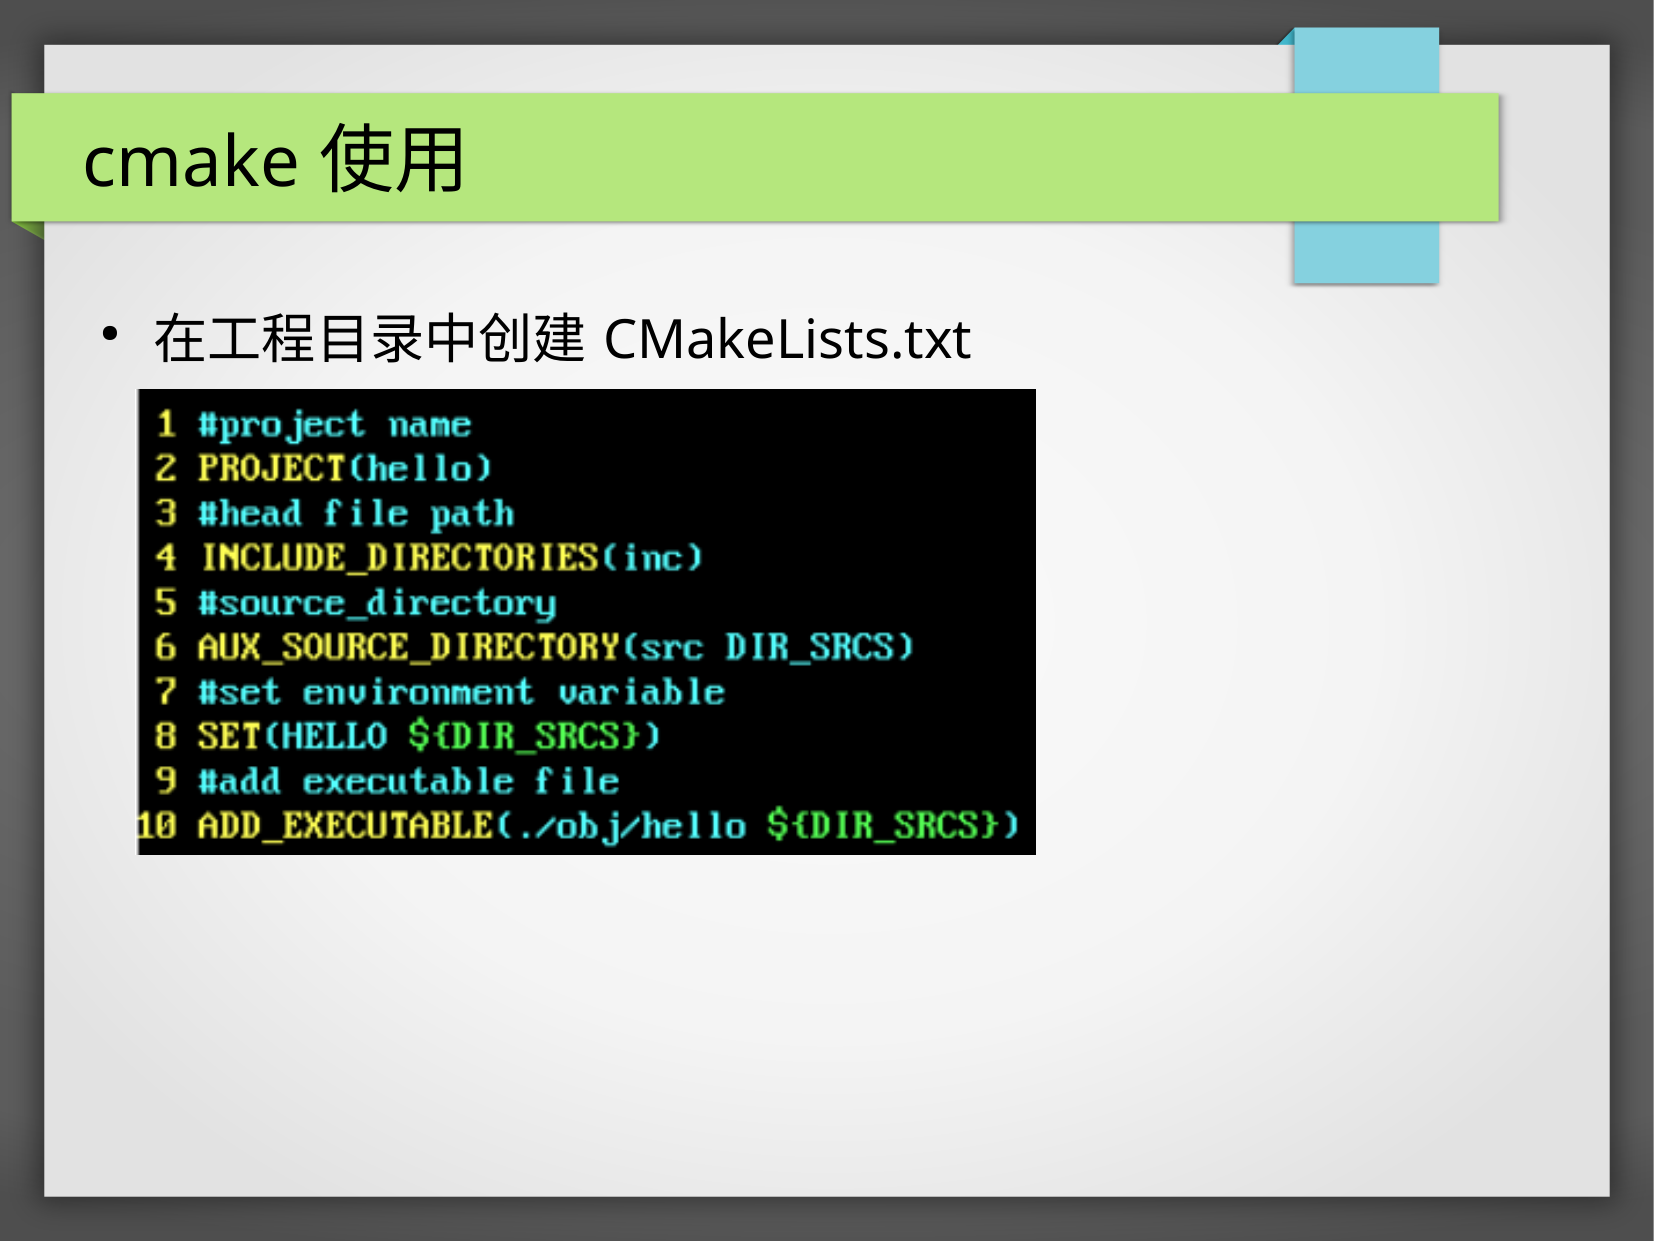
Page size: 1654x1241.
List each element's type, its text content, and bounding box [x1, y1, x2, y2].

title cmake使用 [82, 94, 1264, 213]
picture [0, 0, 1654, 1241]
list 在工程目录中创建CMakeLists.txt [82, 295, 1571, 1015]
